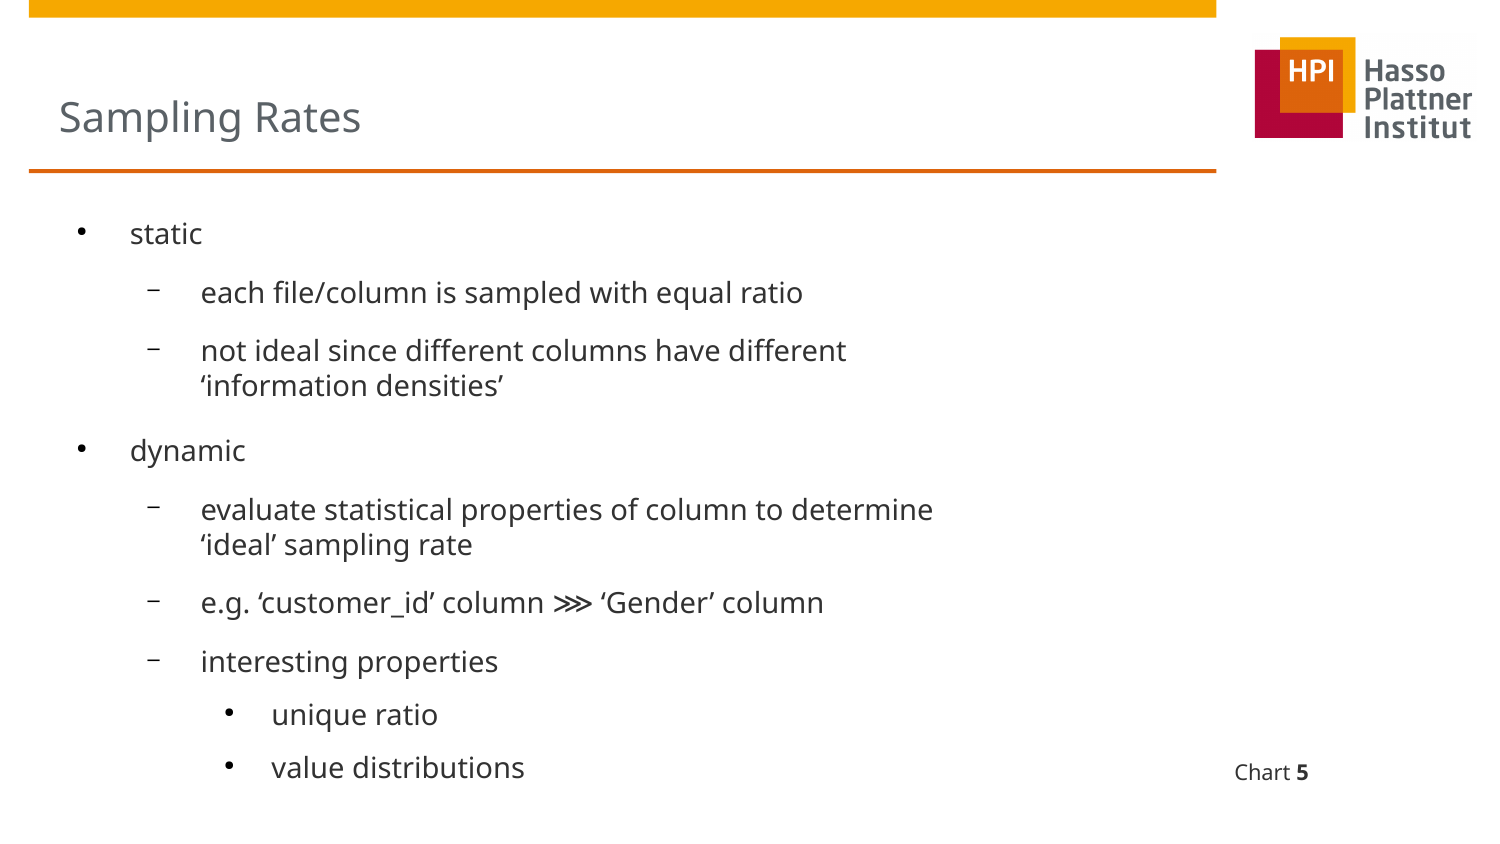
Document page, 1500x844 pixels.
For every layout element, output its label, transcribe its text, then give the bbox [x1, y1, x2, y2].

slide_number Chart <number> [1216, 758, 1471, 788]
list static each file/column is sampled with equal ratio not ideal since different columns have different ‘information densities’ dynamic evaluate statistical properties of column to determine ‘ideal’ sampling rate e.g. ‘customer_id’ column ⋙ ‘Gender’ column interesting properties unique ratio value distributions [58, 203, 1187, 788]
title Sampling Rates [58, 17, 1187, 170]
picture [1252, 33, 1477, 142]
